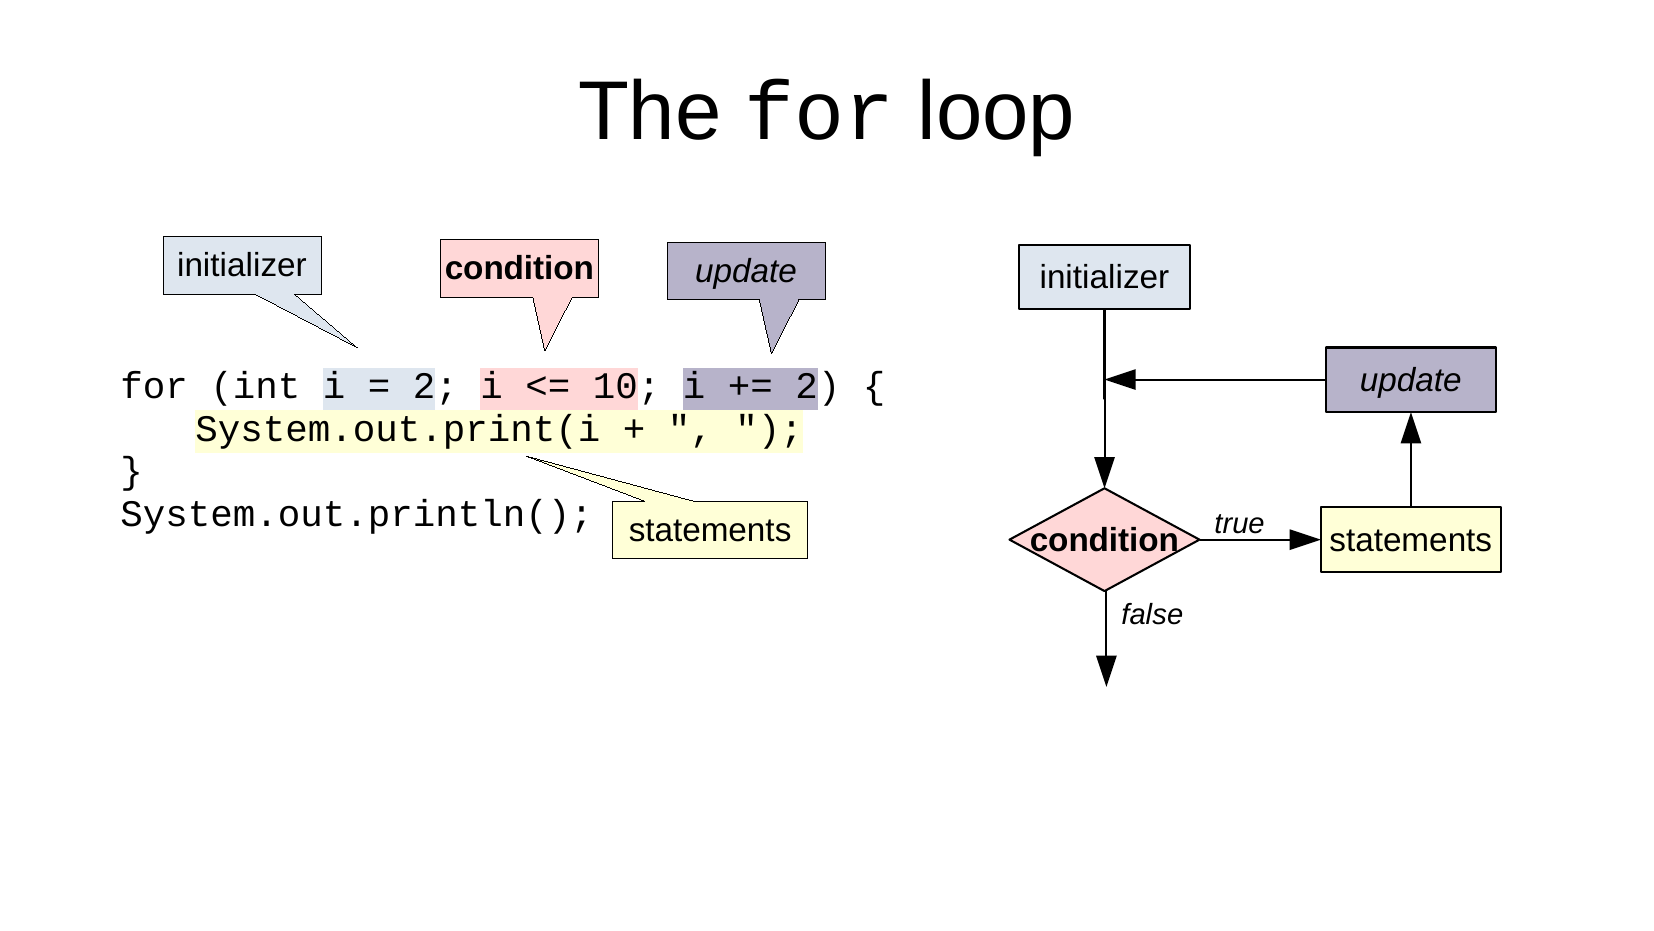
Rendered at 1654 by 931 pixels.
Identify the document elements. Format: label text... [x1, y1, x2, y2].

text_box update [1325, 347, 1497, 413]
text_box condition [440, 239, 599, 351]
title The for loop [82, 37, 1571, 193]
text_box statements [1320, 507, 1502, 573]
text_box condition [1009, 488, 1199, 592]
text_box initializer [1019, 244, 1190, 310]
text_box for (int i = 2; i <= 10; i += 2) { System.out.print(i + ", "); } System.out.println(); [105, 360, 901, 546]
text_box statements [526, 456, 808, 559]
text_box false [1106, 591, 1199, 639]
text_box initializer [163, 236, 358, 348]
text_box true [1199, 500, 1280, 548]
text_box update [667, 242, 826, 354]
